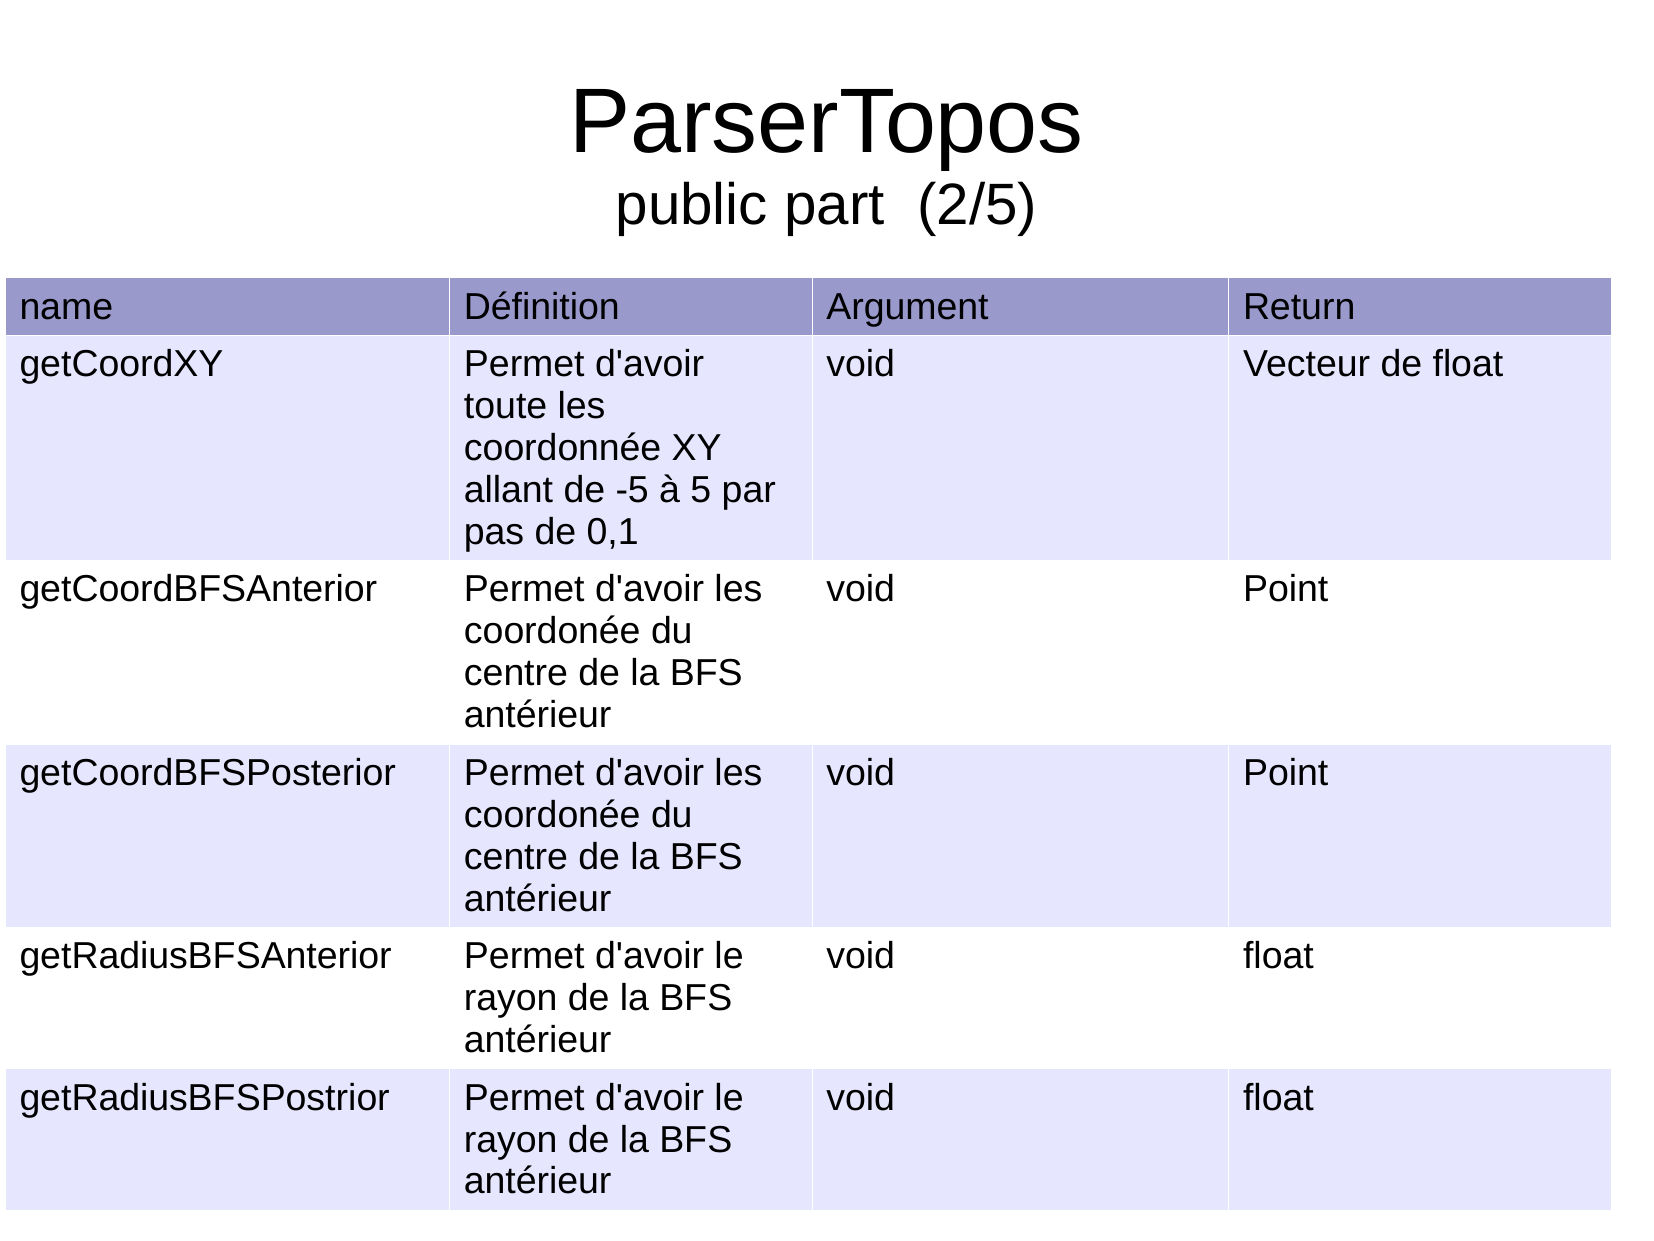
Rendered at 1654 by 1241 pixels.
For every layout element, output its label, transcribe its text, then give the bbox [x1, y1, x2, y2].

table_cell Permet d'avoir le rayon de la BFS antérieur [450, 1069, 812, 1210]
table_cell getCoordBFSAnterior [6, 561, 449, 744]
table_header name [6, 278, 449, 335]
table_cell void [813, 928, 1228, 1068]
table_header Définition [450, 278, 812, 335]
table_cell Point [1229, 561, 1611, 744]
table_header Return [1229, 278, 1611, 335]
table_cell getRadiusBFSAnterior [6, 928, 449, 1068]
table_cell Permet d'avoir les coordonée du centre de la BFS antérieur [450, 745, 812, 927]
table_header Argument [813, 278, 1228, 335]
table_cell Permet d'avoir les coordonée du centre de la BFS antérieur [450, 561, 812, 744]
table_cell float [1229, 928, 1611, 1068]
table_cell getRadiusBFSPostrior [6, 1069, 449, 1210]
table_cell Vecteur de float [1229, 336, 1611, 560]
table_cell float [1229, 1069, 1611, 1210]
table_cell void [813, 745, 1228, 927]
table_cell Permet d'avoir toute les coordonnée XY allant de -5 à 5 par pas de 0,1 [450, 336, 812, 560]
table_cell void [813, 1069, 1228, 1210]
table_cell Permet d'avoir le rayon de la BFS antérieur [450, 928, 812, 1068]
table_cell getCoordBFSPosterior [6, 745, 449, 927]
table_cell Point [1229, 745, 1611, 927]
table_cell void [813, 336, 1228, 560]
title ParserTopos public part (2/5) [82, 49, 1571, 257]
table_cell void [813, 561, 1228, 744]
table_cell getCoordXY [6, 336, 449, 560]
